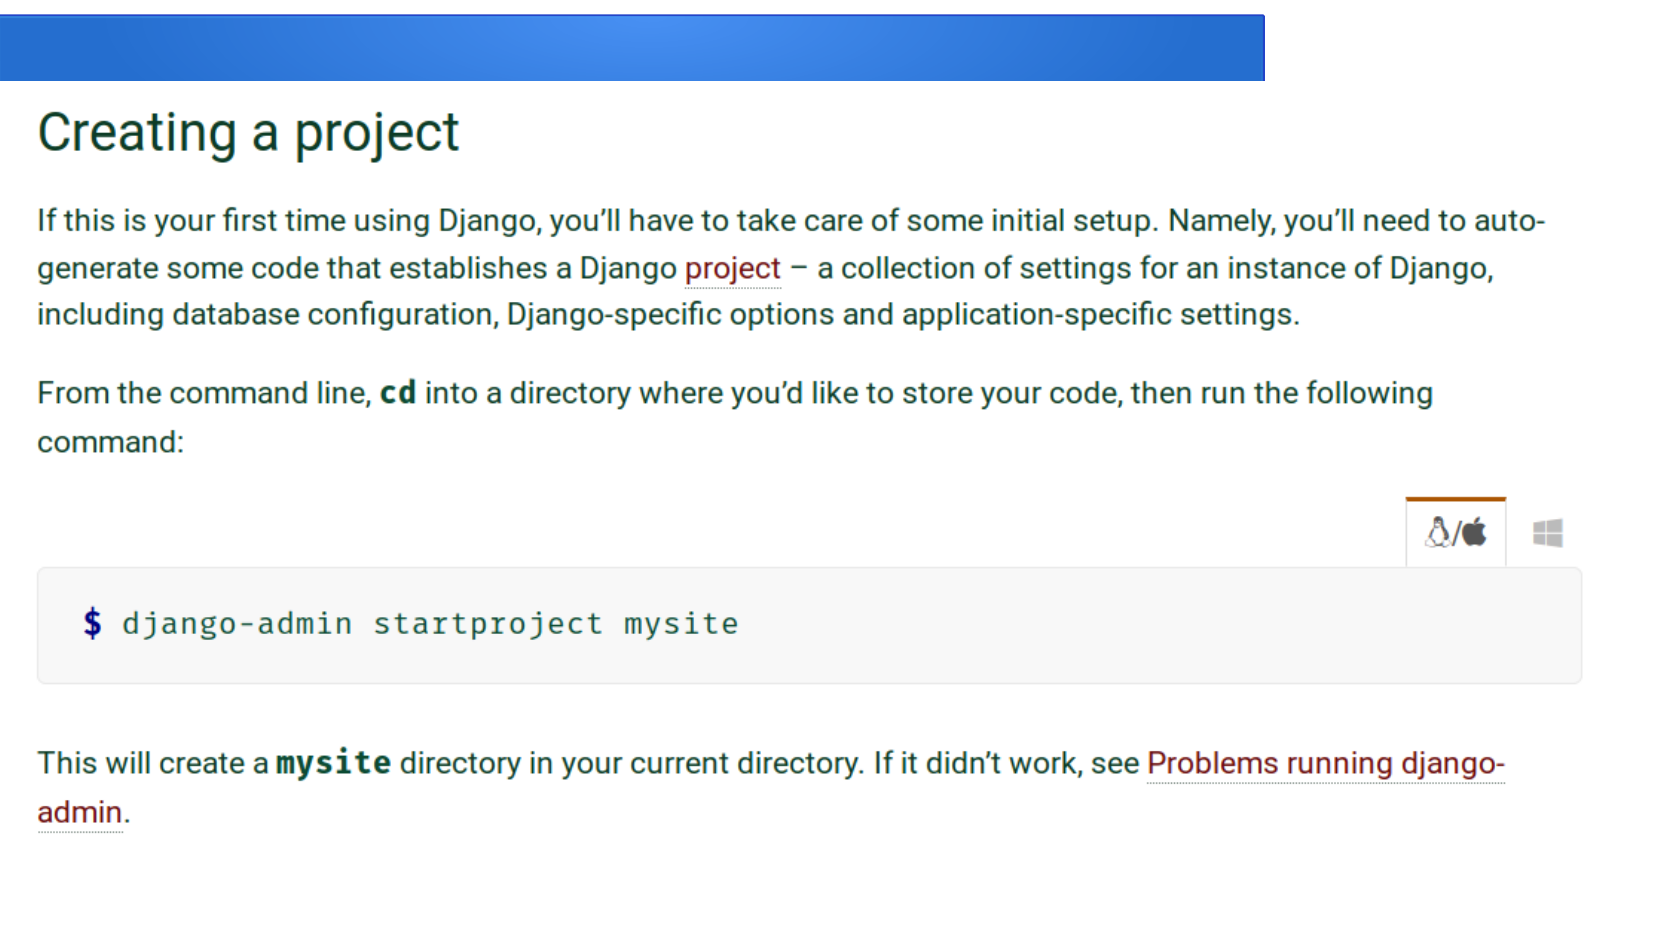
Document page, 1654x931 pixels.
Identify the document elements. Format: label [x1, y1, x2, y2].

picture [0, 81, 1654, 851]
